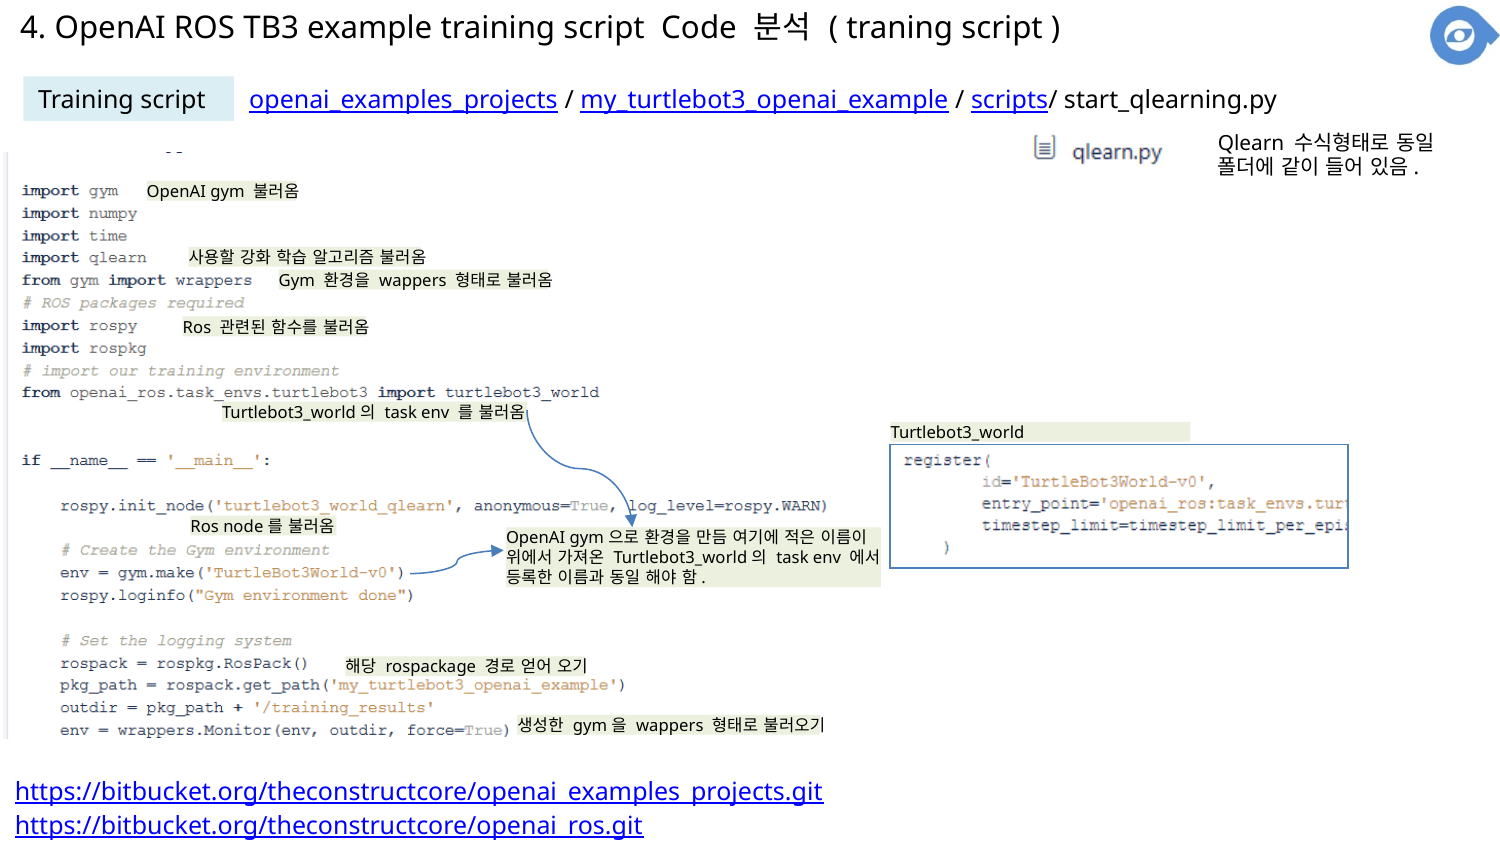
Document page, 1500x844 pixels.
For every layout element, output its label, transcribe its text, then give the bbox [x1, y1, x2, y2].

text_box Ros node를 불러옴 [190, 515, 337, 536]
text_box https://bitbucket.org/theconstructcore/openai_examples_projects.git https://bitbucket.org/theconstructcore/openai_ros.git [0, 768, 1031, 844]
text_box 생성한 gym을 wappers 형태로 불러오기 [517, 714, 820, 735]
picture [890, 445, 1348, 567]
text_box Turtlebot3_world [890, 421, 1191, 442]
picture [1019, 121, 1203, 169]
text_box OpenAI gym 불러옴 [146, 180, 297, 201]
text_box Ros 관련된 함수를 불러옴 [182, 316, 366, 337]
text_box Gym 환경을 wappers 형태로 불러옴 [278, 269, 549, 290]
text_box 4. OpenAI ROS TB3 example training script Code 분석 ( traning script ) [5, 0, 1173, 53]
text_box 해당 rospackage 경로 얻어 오기 [345, 656, 586, 677]
text_box Qlearn 수식형태로 동일 폴더에 같이 들어 있음. [1203, 121, 1451, 187]
picture [1430, 0, 1500, 70]
text_box openai_examples_projects / my_turtlebot3_openai_example / scripts/ start_qlearning.py [234, 76, 1324, 128]
text_box OpenAI gym으로 환경을 만듬 여기에 적은 이름이 위에서 가져온 Turtlebot3_world의 task env 에서 등록한 이름과 동일 해야 함. [506, 527, 881, 588]
text_box 사용할 강화 학습 알고리즘 불러옴 [188, 246, 421, 267]
text_box Turtlebot3_world의 task env 를 불러옴 [222, 401, 527, 422]
text_box Training script [23, 76, 235, 121]
picture [3, 152, 844, 739]
